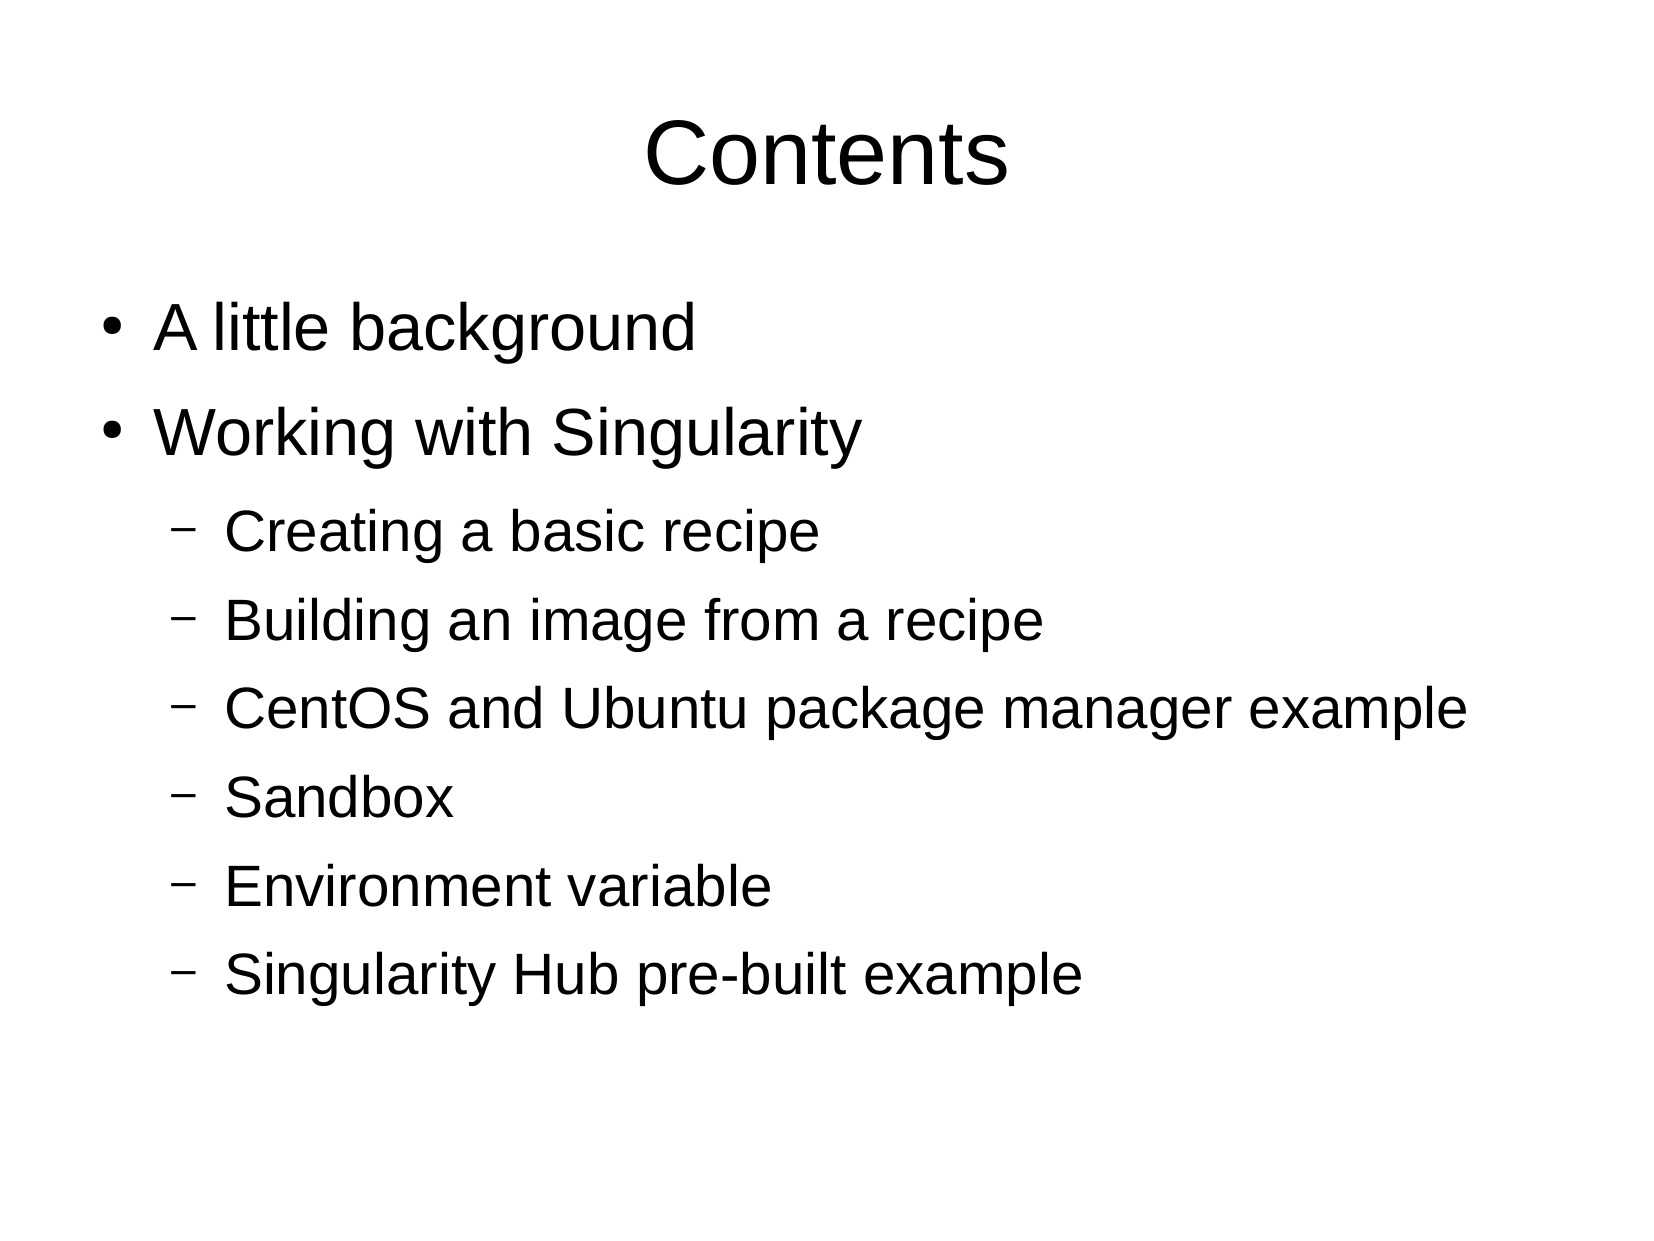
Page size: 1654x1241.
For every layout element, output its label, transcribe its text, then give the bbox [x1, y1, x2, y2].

list A little background Working with Singularity Creating a basic recipe Building an image from a recipe CentOS and Ubuntu package manager example Sandbox Environment variable Singularity Hub pre-built example [82, 290, 1571, 1010]
title Contents [82, 49, 1571, 257]
